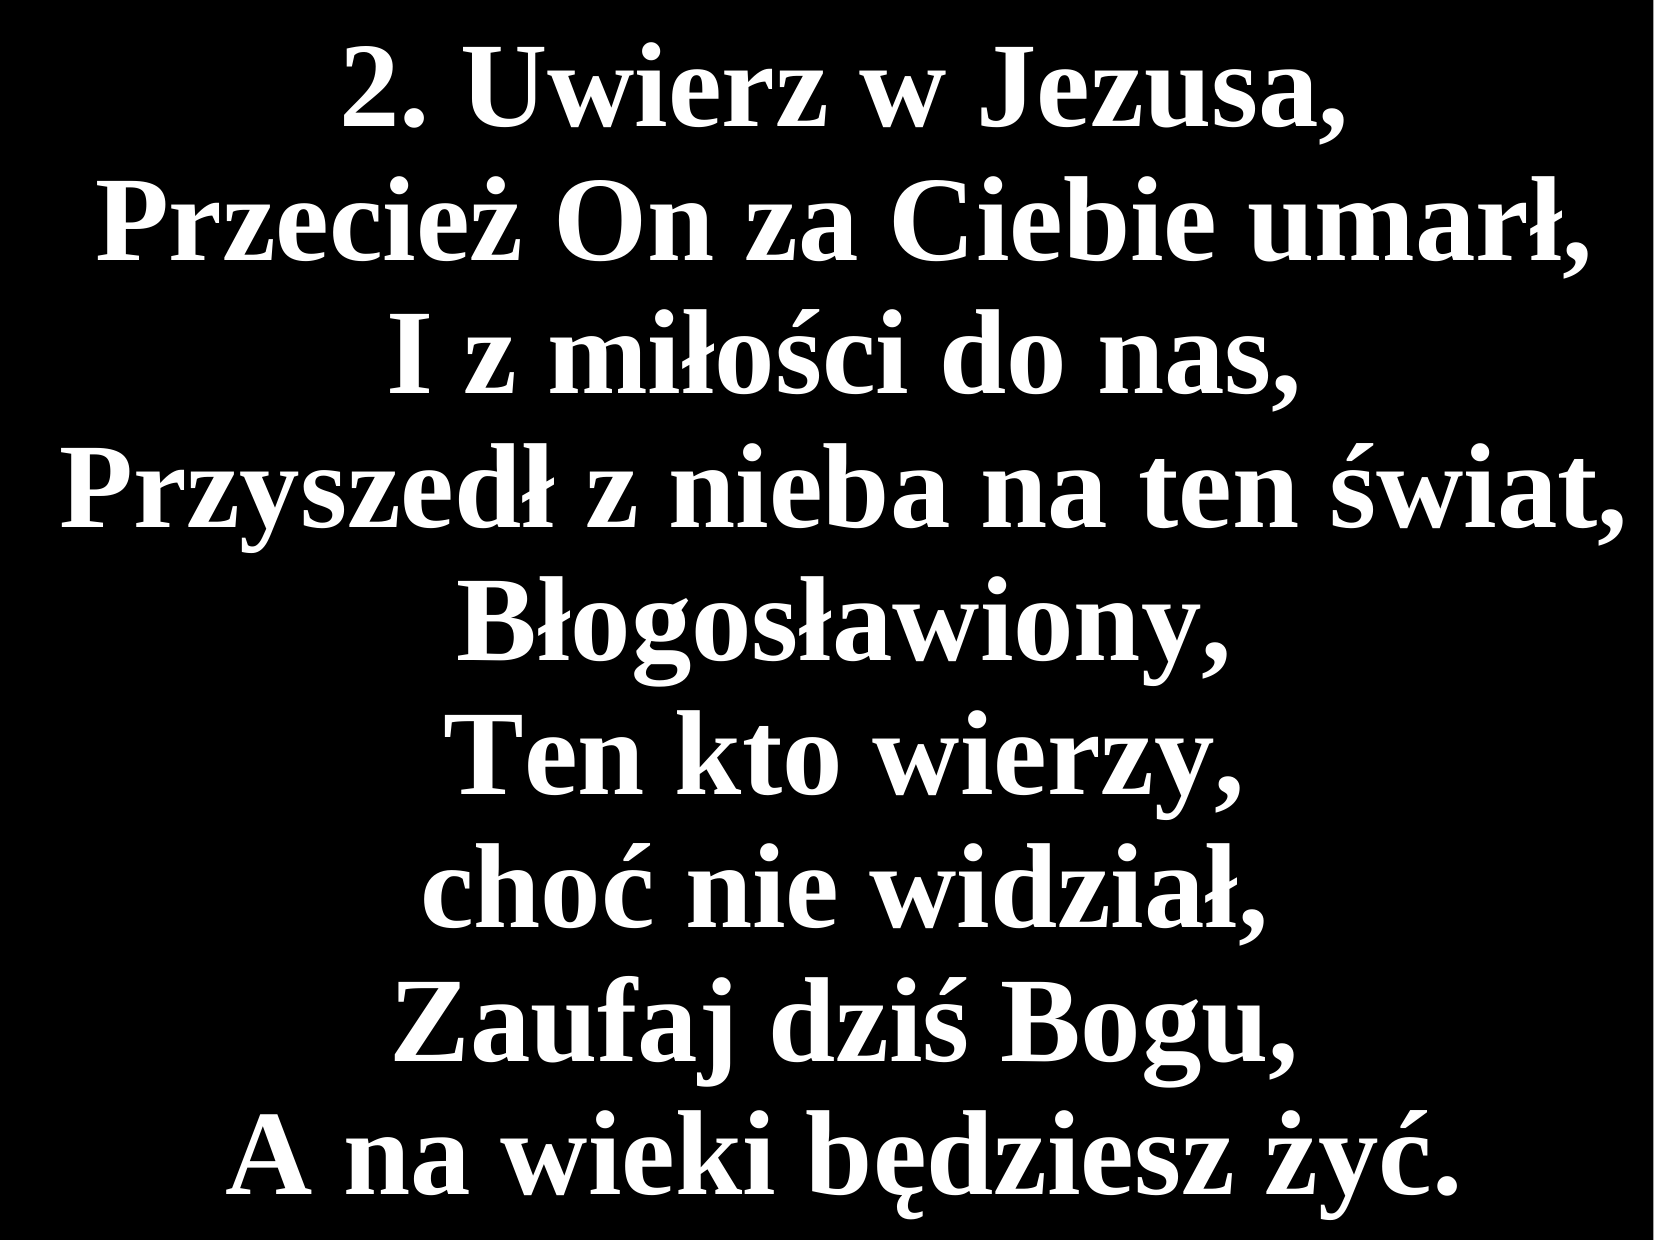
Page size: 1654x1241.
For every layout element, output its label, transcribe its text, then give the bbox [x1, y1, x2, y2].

subtitle 2. Uwierz w Jezusa, Przecież On za Ciebie umarł, I z miłości do nas, Przyszedł z nieba na ten świat, Błogosławiony, Ten kto wierzy, choć nie widział, Zaufaj dziś Bogu, A na wieki będziesz żyć. [0, 0, 1654, 1241]
